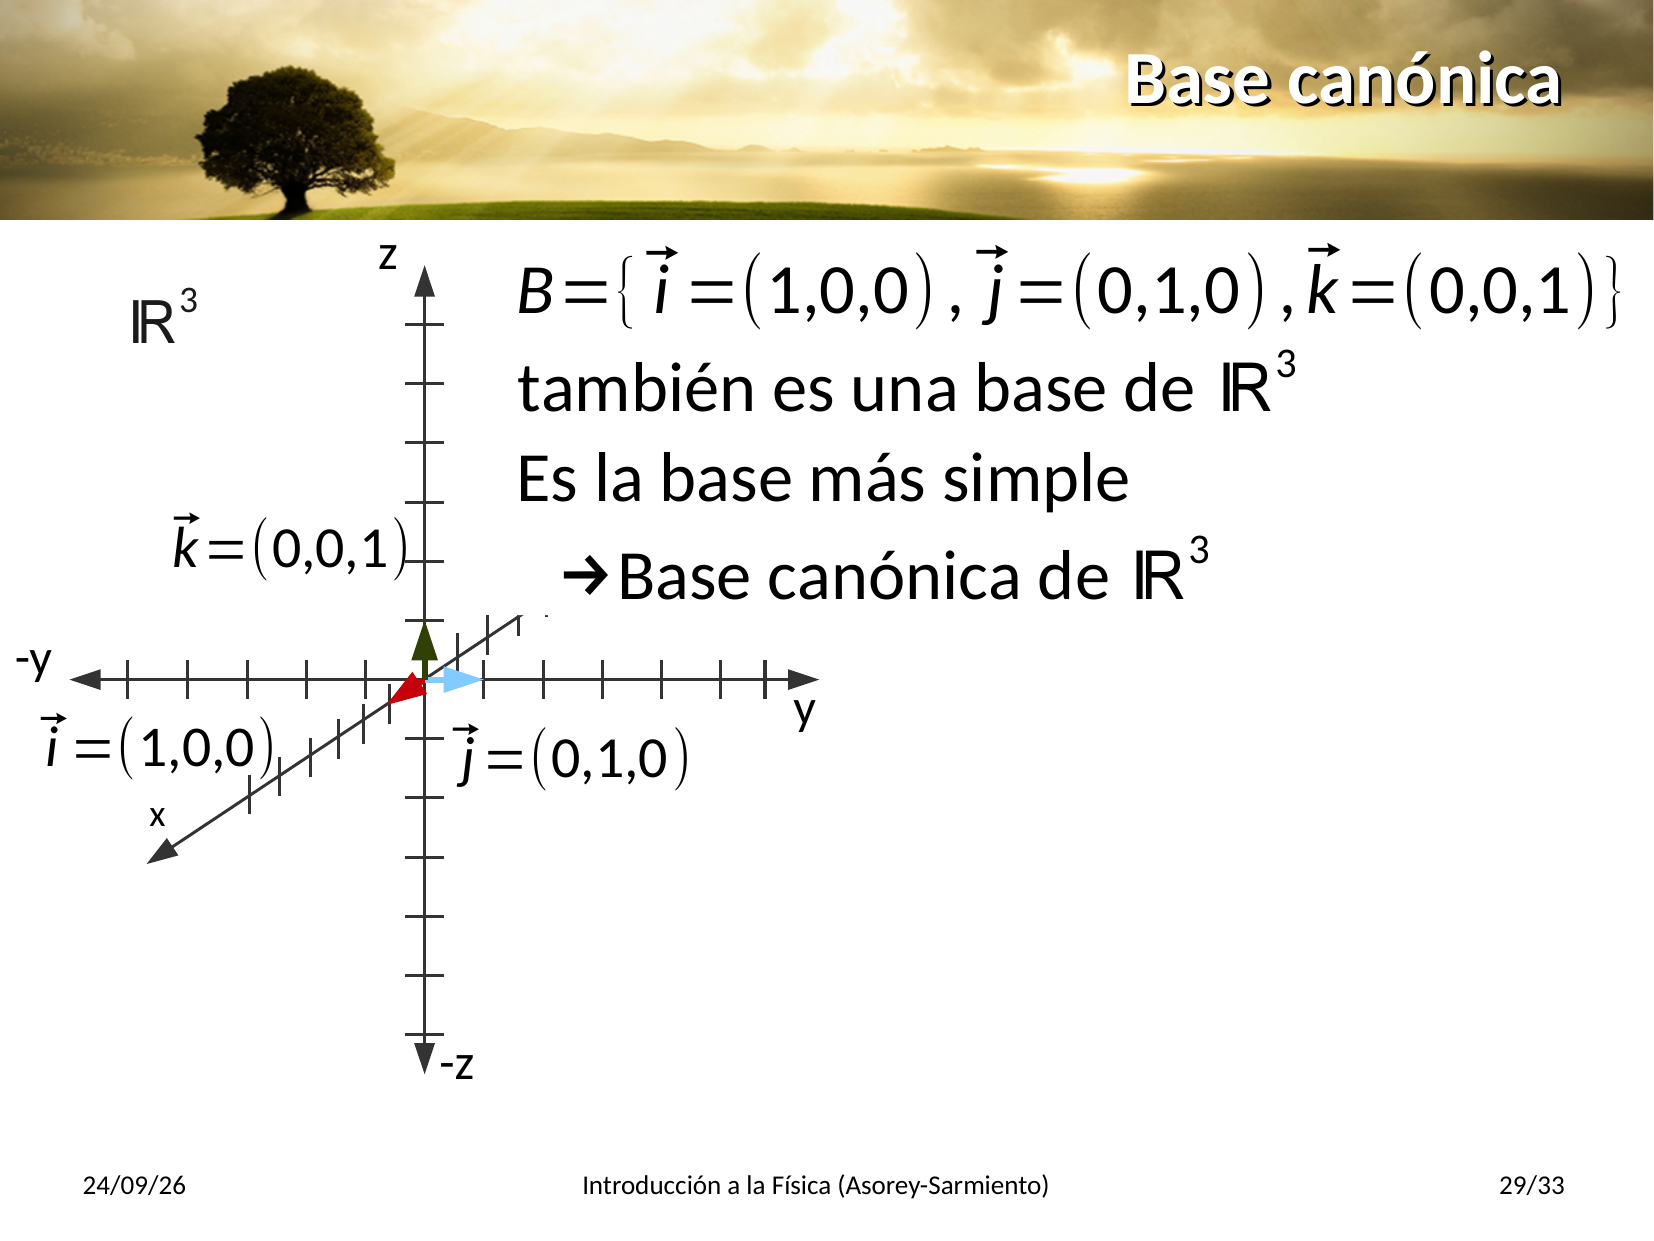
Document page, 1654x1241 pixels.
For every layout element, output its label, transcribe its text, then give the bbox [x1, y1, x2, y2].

text_box x [134, 790, 196, 871]
chart [31, 709, 284, 784]
chart [444, 720, 698, 795]
picture [0, 0, 1654, 220]
text_box z [363, 225, 422, 305]
title Base canónica [75, 19, 1564, 151]
text_box -z [424, 1034, 499, 1115]
text_box -y [0, 630, 77, 710]
chart [124, 276, 204, 356]
text_box y [778, 679, 841, 760]
chart [165, 508, 417, 586]
chart [510, 240, 1636, 619]
